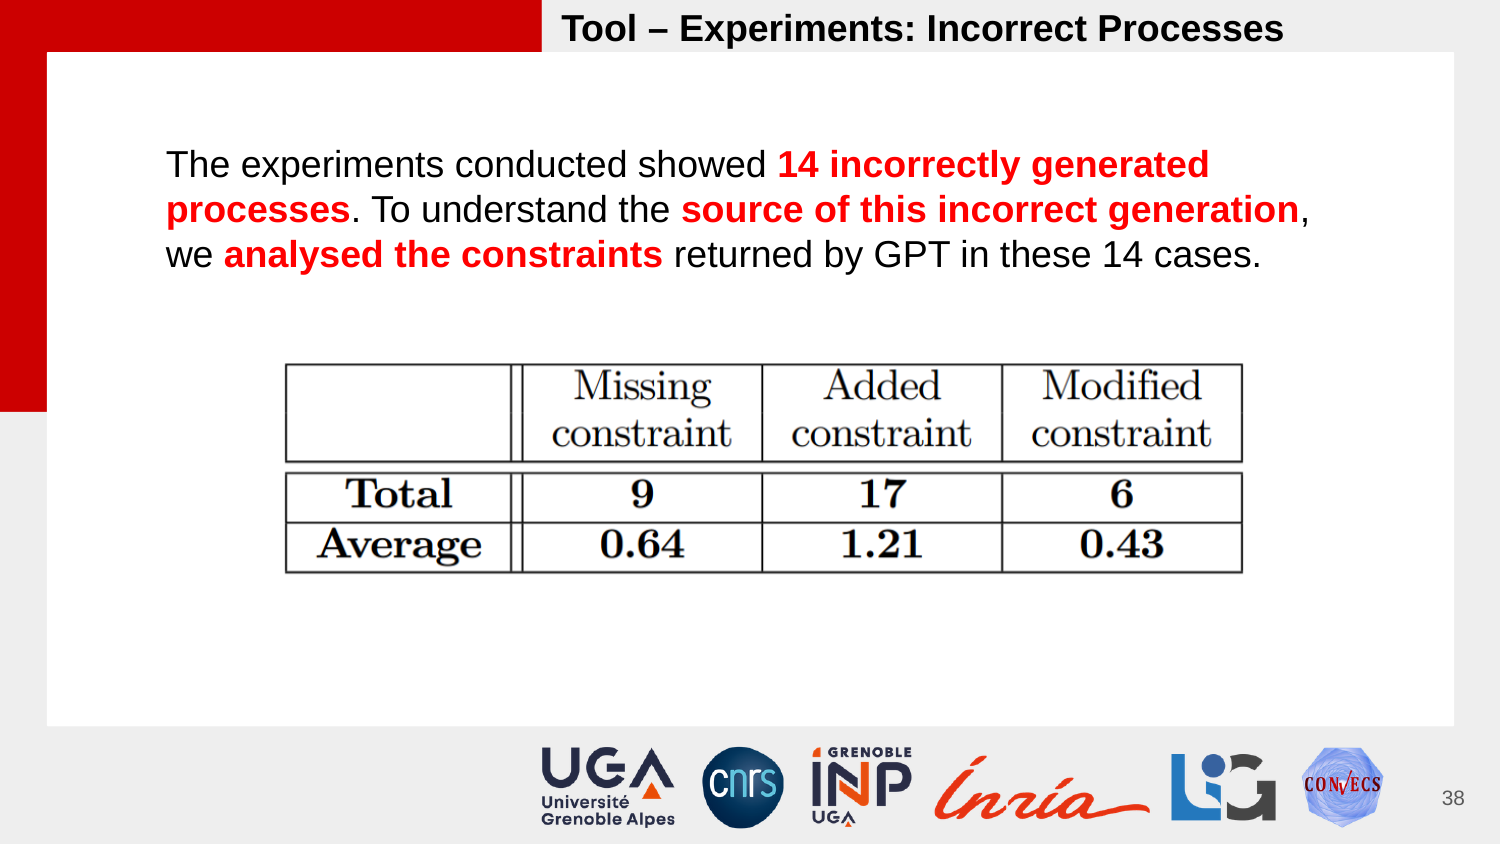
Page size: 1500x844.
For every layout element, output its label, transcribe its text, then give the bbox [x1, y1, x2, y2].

text_box The experiments conducted showed 14 incorrectly generated processes. To understand the source of this incorrect generation, we analysed the constraints returned by GPT in these 14 cases. [150, 124, 1373, 315]
text_box Tool – Experiments: Incorrect Processes [546, 0, 1441, 55]
picture [0, 0, 1500, 844]
slide_number <numéro> [1389, 764, 1480, 830]
